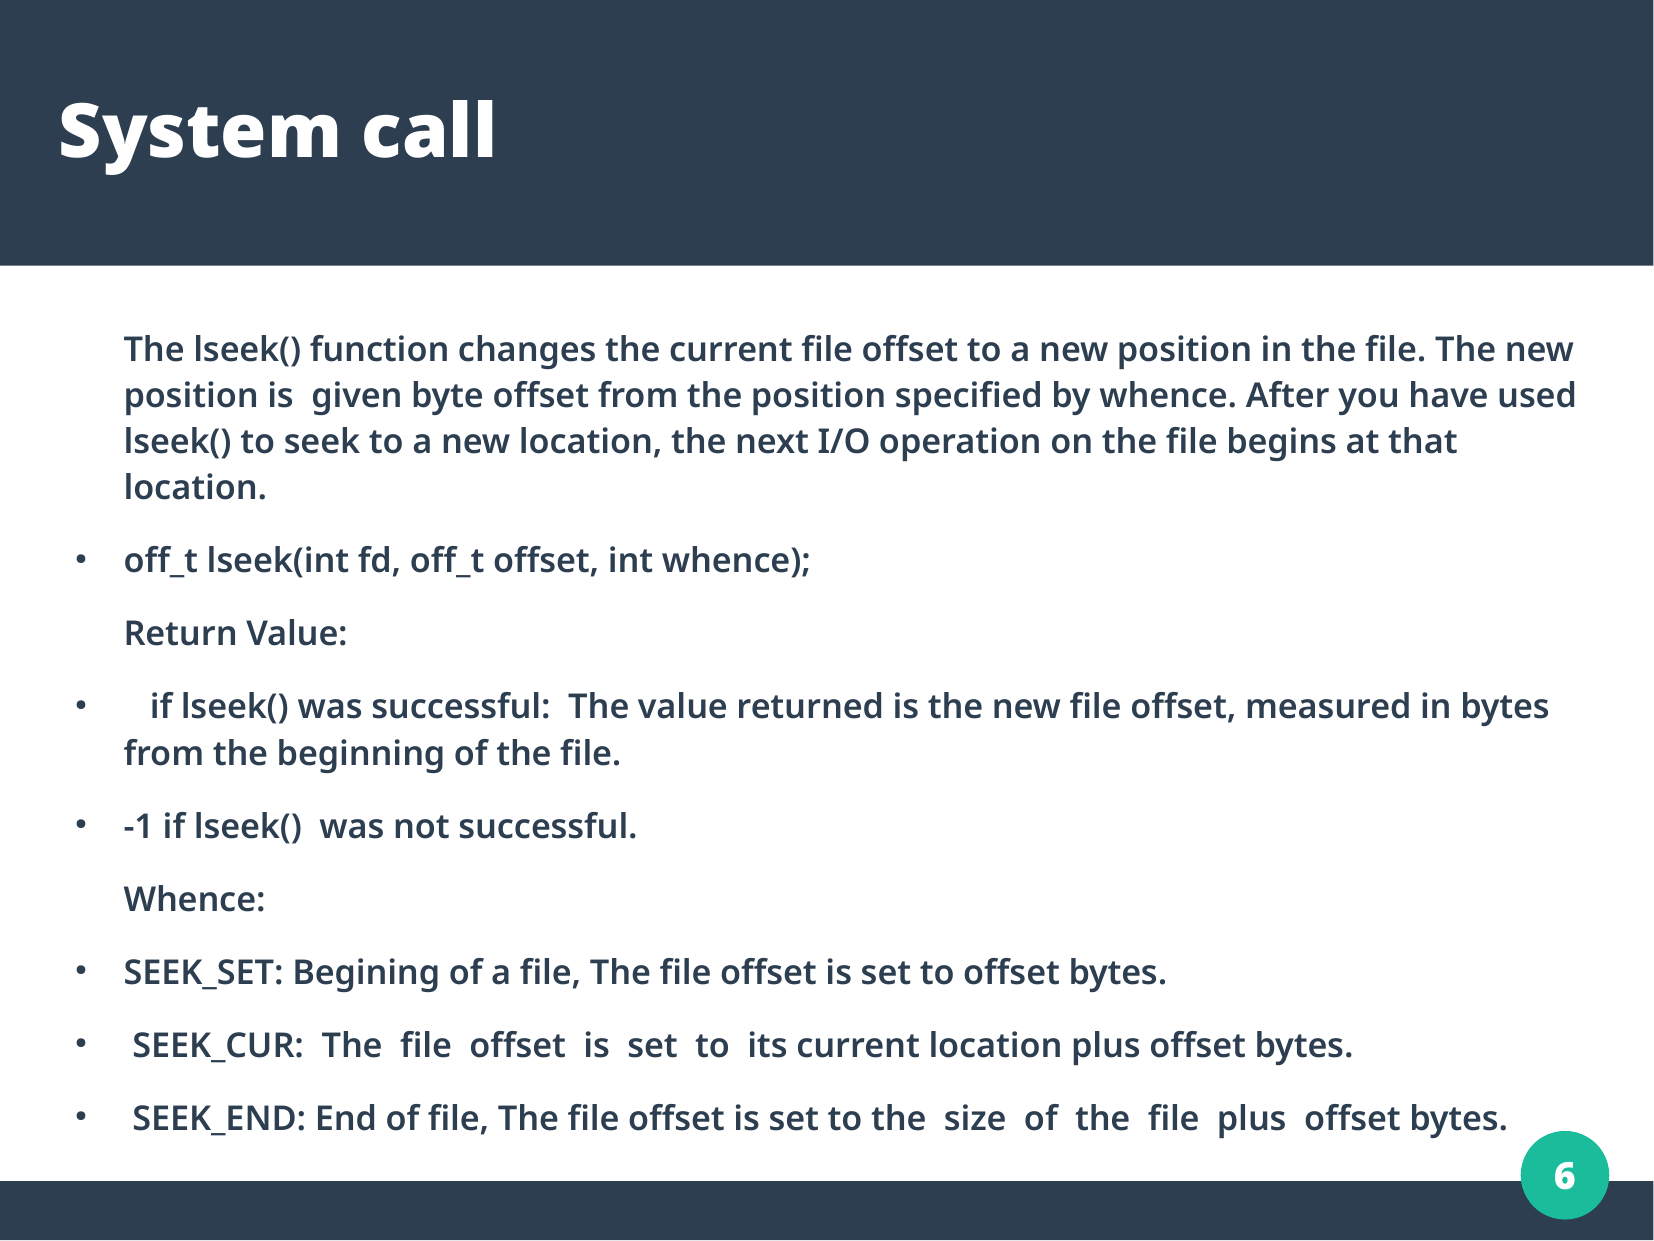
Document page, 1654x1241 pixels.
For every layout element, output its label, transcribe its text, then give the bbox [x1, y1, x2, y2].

list The lseek() function changes the current file offset to a new position in the file. The new position is given byte offset from the position specified by whence. After you have used lseek() to seek to a new location, the next I/O operation on the file begins at that location. off_t lseek(int fd, off_t offset, int whence); Return Value: if lseek() was successful: The value returned is the new file offset, measured in bytes from the beginning of the file. -1 if lseek() was not successful. Whence: SEEK_SET: Begining of a file, The file offset is set to offset bytes. SEEK_CUR: The file offset is set to its current location plus offset bytes. SEEK_END: End of file, The file offset is set to the size of the file plus offset bytes. [59, 324, 1595, 1152]
title System call [59, 49, 1595, 207]
